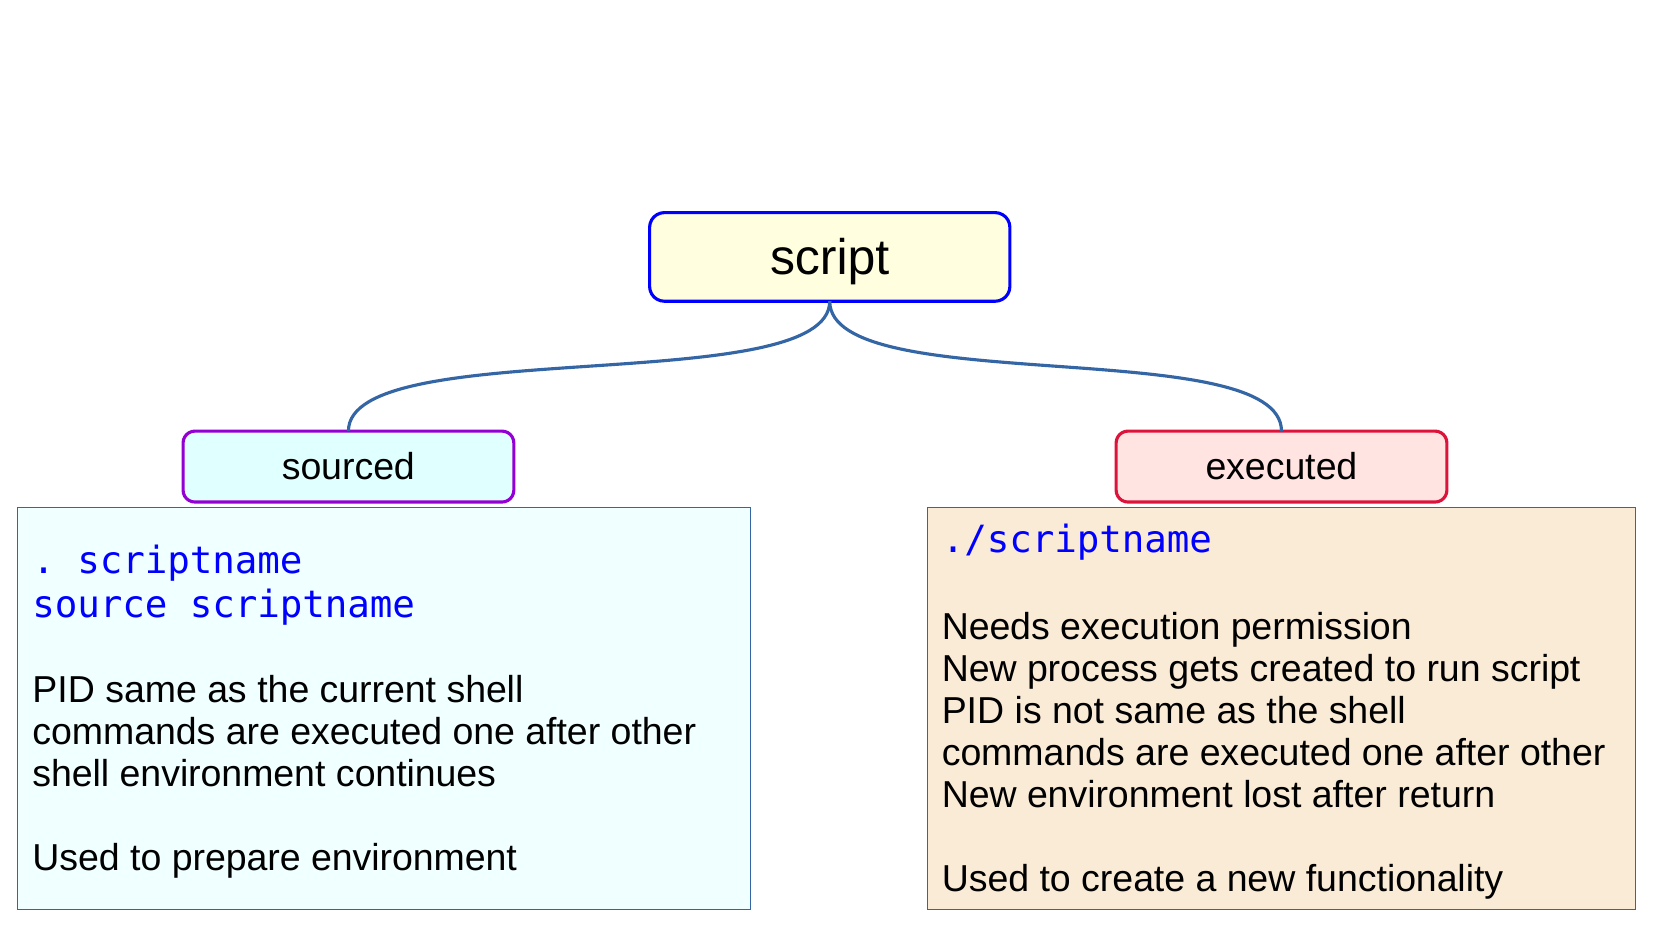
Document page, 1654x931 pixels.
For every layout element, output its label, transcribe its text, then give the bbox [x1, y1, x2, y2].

text_box script [649, 212, 1010, 302]
text_box . scriptname source scriptname PID same as the current shell commands are executed one after other shell environment continues Used to prepare environment [17, 507, 751, 910]
text_box sourced [183, 431, 514, 503]
text_box ./scriptname Needs execution permission New process gets created to run script PID is not same as the shell commands are executed one after other New environment lost after return Used to create a new functionality [927, 507, 1636, 910]
text_box executed [1116, 431, 1447, 503]
